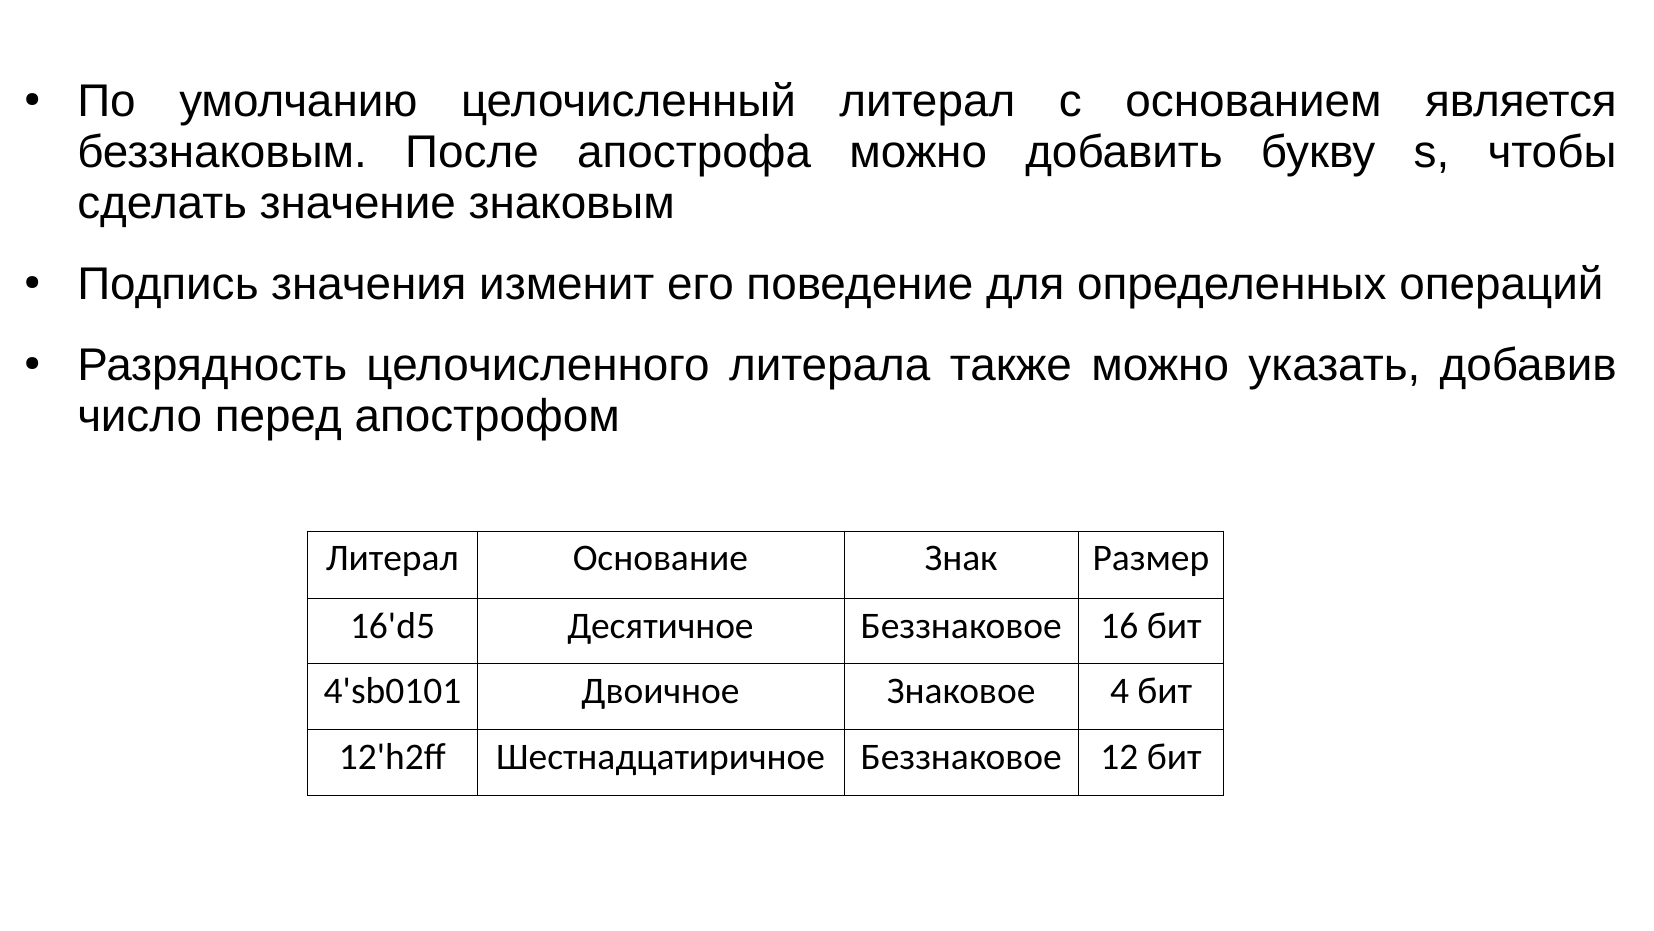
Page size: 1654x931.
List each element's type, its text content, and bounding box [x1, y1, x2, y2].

table_cell 12 бит [1079, 730, 1223, 795]
table_cell 12'h2ff [308, 730, 477, 795]
list По умолчанию целочисленный литерал с основанием является беззнаковым. После апострофа можно добавить букву s, чтобы сделать значение знаковым Подпись значения изменит его поведение для определенных операций Разрядность целочисленного литерала также можно указать, добавив число перед апострофом [6, 75, 1618, 526]
table_header Знак [845, 532, 1078, 598]
table_header Основание [478, 532, 844, 598]
table_cell Двоичное [478, 664, 844, 729]
table_header Литерал [308, 532, 477, 598]
table_cell 16 бит [1079, 599, 1223, 663]
table_cell 4 бит [1079, 664, 1223, 729]
table_cell Беззнаковое [845, 730, 1078, 795]
table_header Размер [1079, 532, 1223, 598]
table_cell Десятичное [478, 599, 844, 663]
table_cell Знаковое [845, 664, 1078, 729]
table_cell Шестнадцатиричное [478, 730, 844, 795]
table_cell 4'sb0101 [308, 664, 477, 729]
table_cell 16'd5 [308, 599, 477, 663]
table_cell Беззнаковое [845, 599, 1078, 663]
